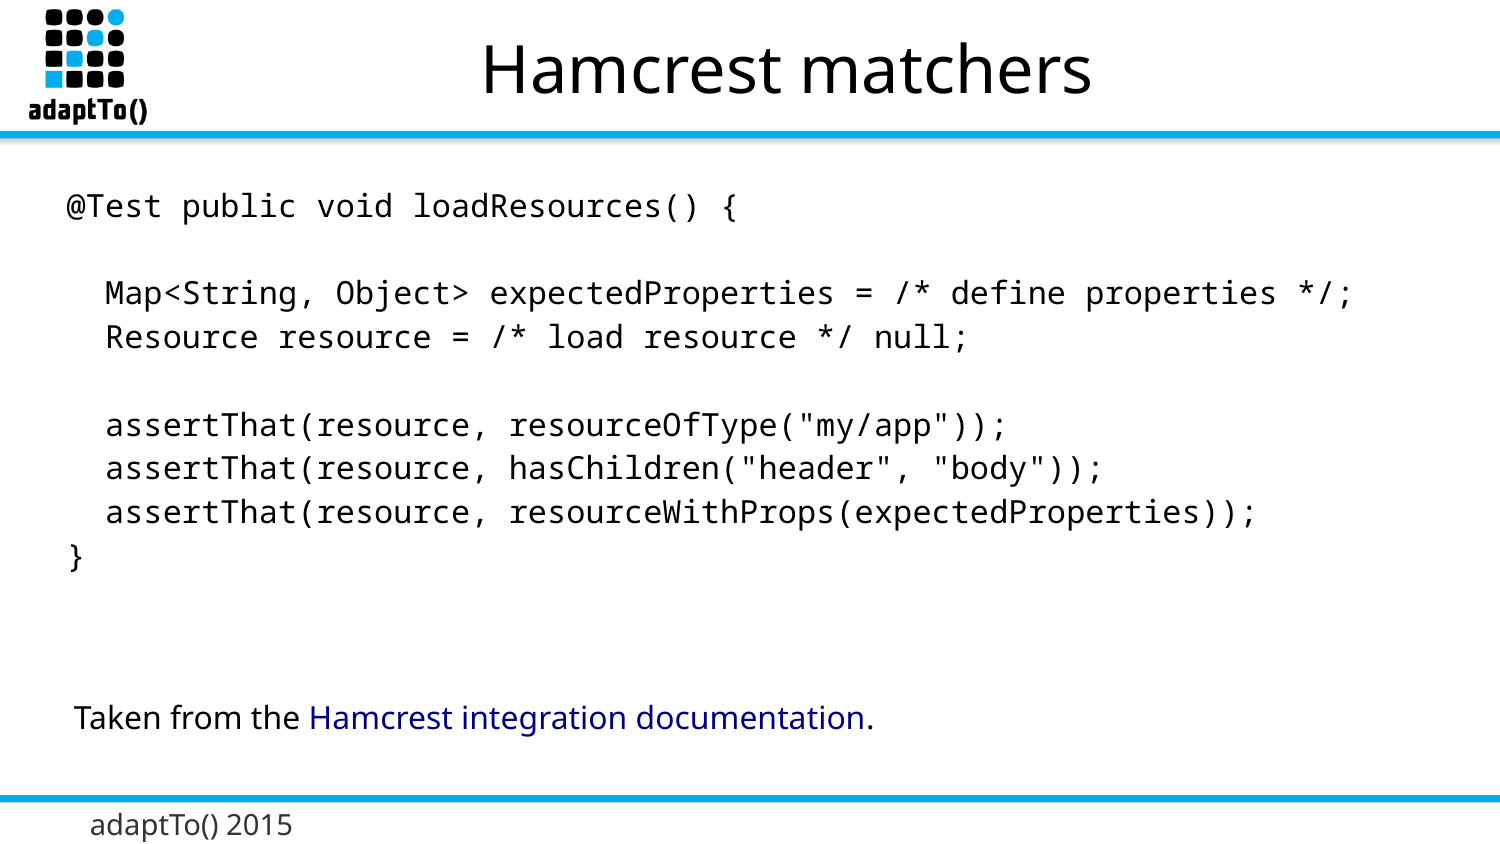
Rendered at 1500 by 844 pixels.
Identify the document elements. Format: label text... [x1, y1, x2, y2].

picture [27, 6, 148, 126]
title Hamcrest matchers [150, 15, 1425, 121]
list @Test public void loadResources() { Map<String, Object> expectedProperties = /* define properties */; Resource resource = /* load resource */ null; assertThat(resource, resourceOfType("my/app")); assertThat(resource, hasChildren("header", "body")); assertThat(resource, resourceWithProps(expectedProperties)); } Taken from the Hamcrest integration documentation. [52, 183, 1447, 760]
